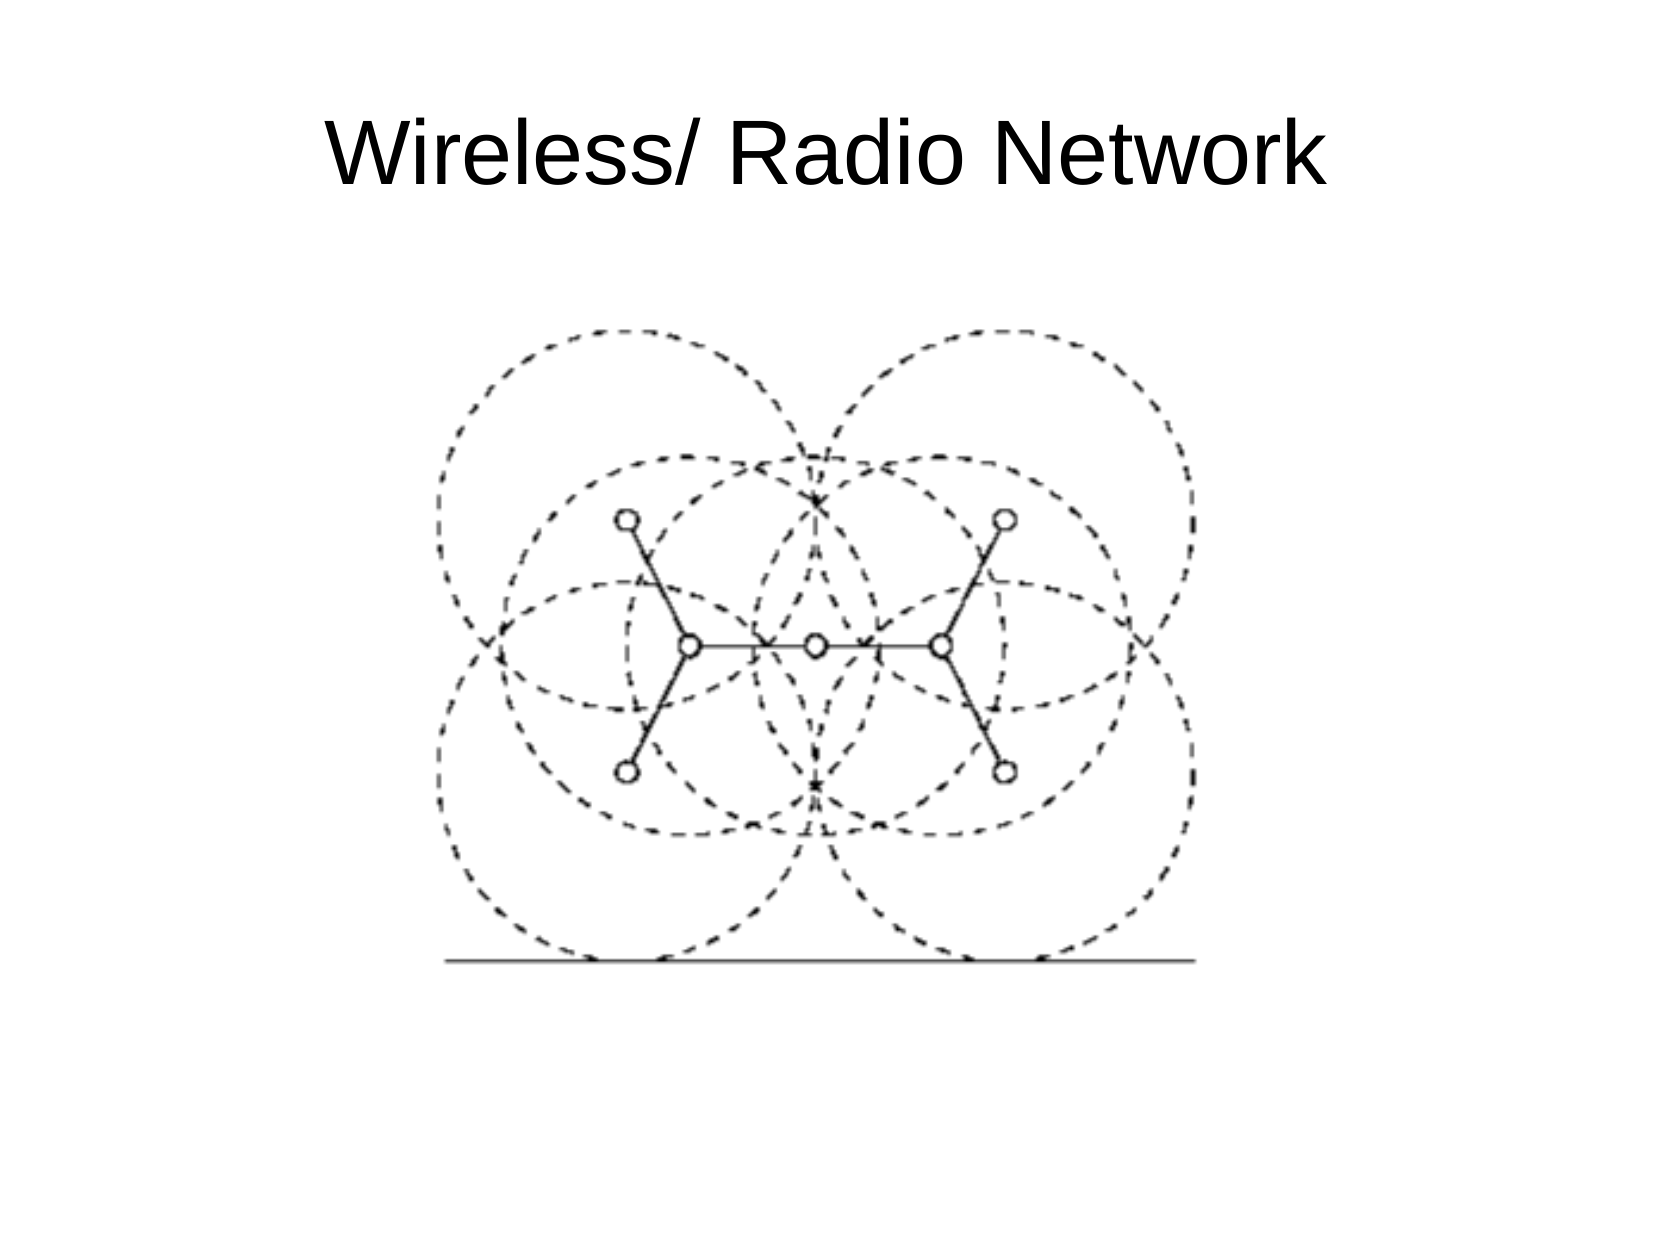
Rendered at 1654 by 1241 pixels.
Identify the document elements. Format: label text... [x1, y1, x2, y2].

title Wireless/ Radio Network [82, 49, 1571, 257]
picture [256, 290, 1364, 1010]
